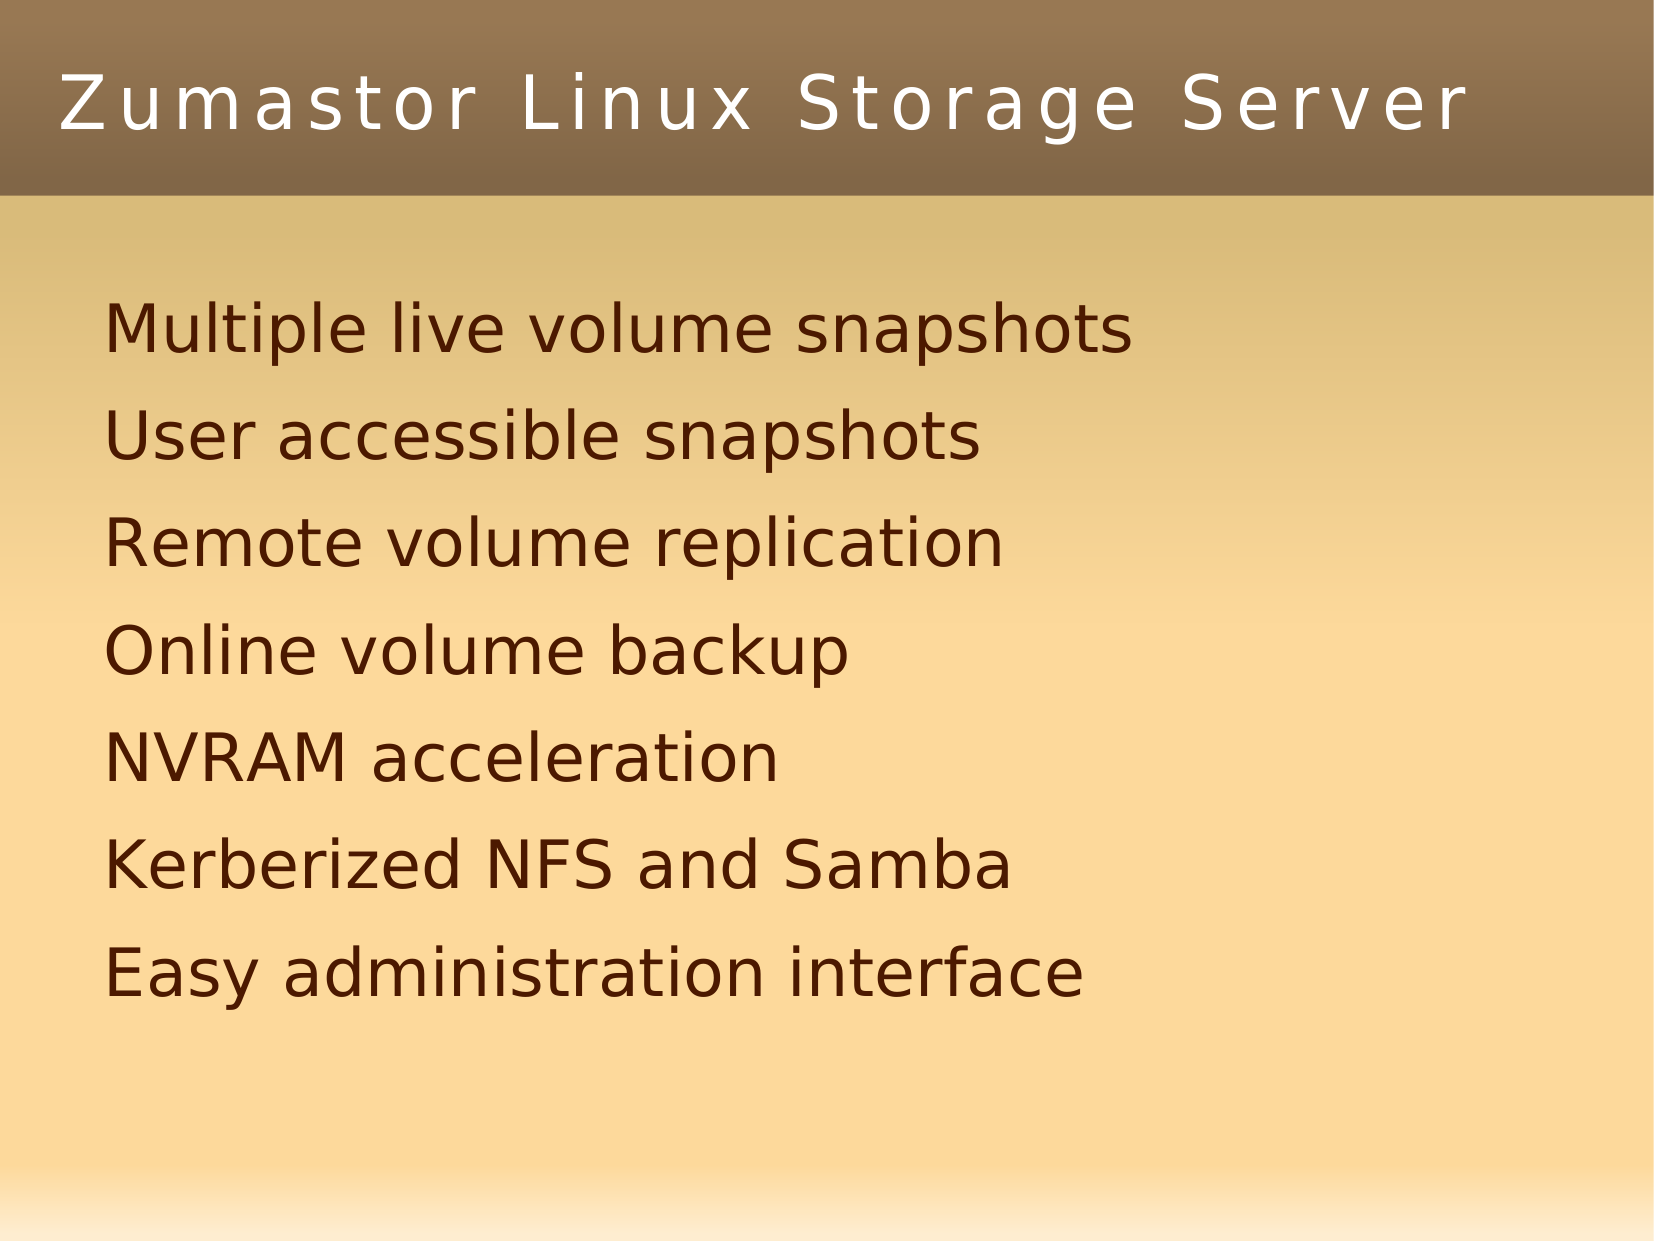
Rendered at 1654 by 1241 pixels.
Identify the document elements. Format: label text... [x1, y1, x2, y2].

picture [0, 0, 1654, 1241]
list Multiple live volume snapshots User accessible snapshots Remote volume replication Online volume backup NVRAM acceleration Kerberized NFS and Samba Easy administration interface [82, 290, 1571, 1109]
title Zumastor Linux Storage Server [59, 29, 1595, 178]
